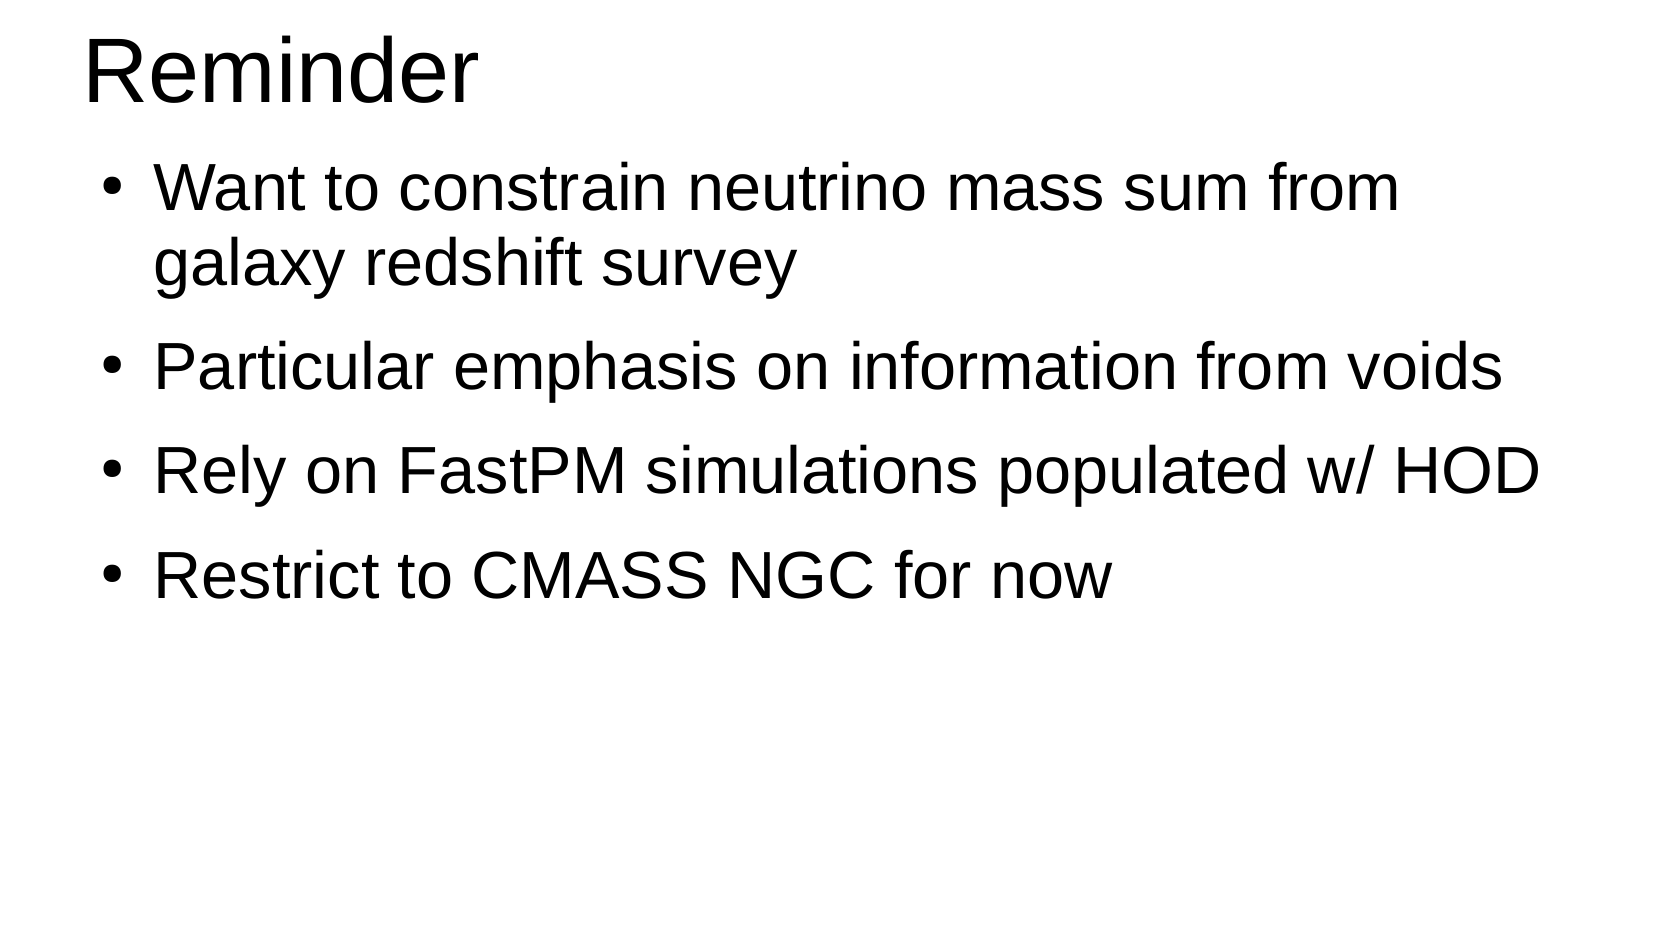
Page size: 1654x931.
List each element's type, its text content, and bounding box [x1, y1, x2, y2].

title Reminder [82, 19, 1571, 123]
list Want to constrain neutrino mass sum from galaxy redshift survey Particular emphasis on information from voids Rely on FastPM simulations populated w/ HOD Restrict to CMASS NGC for now [82, 150, 1571, 886]
